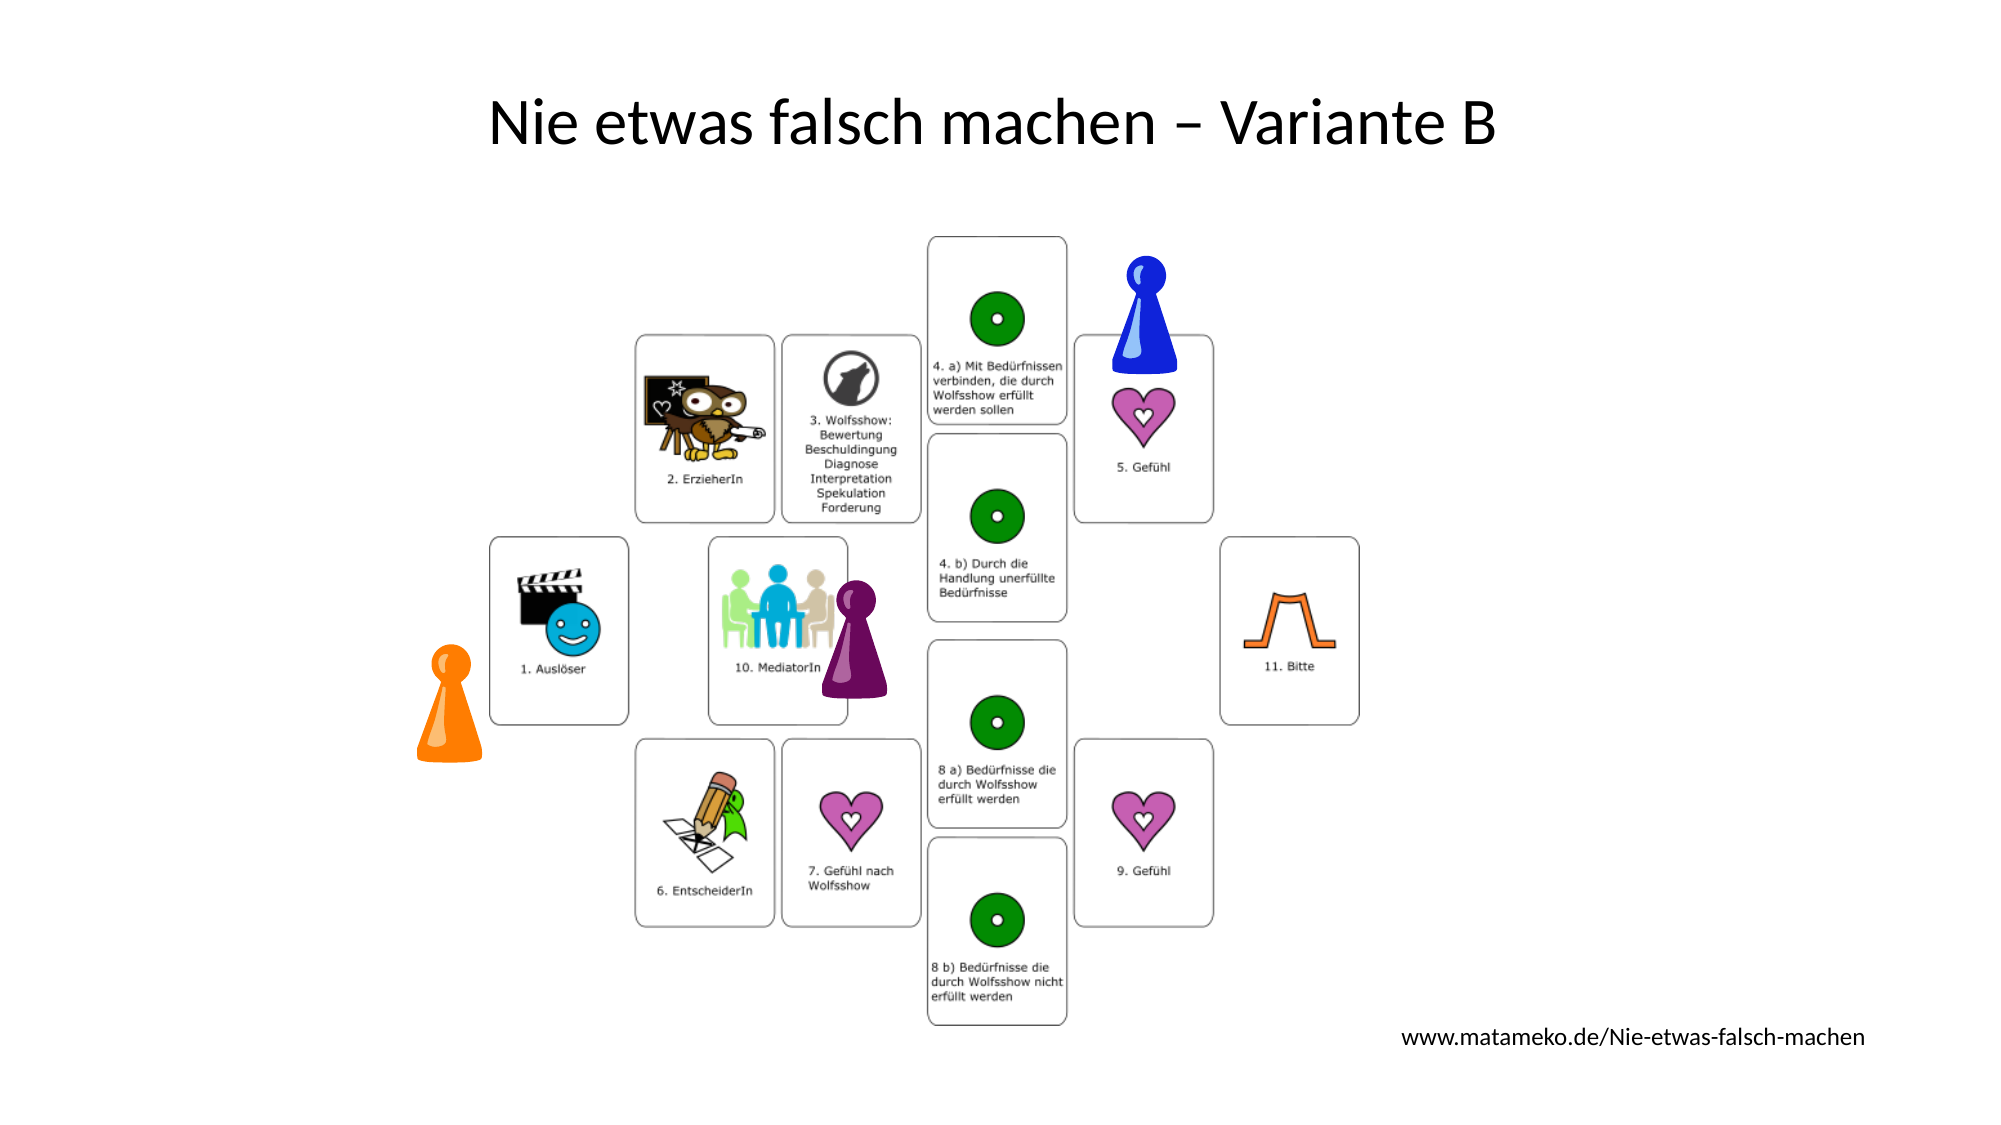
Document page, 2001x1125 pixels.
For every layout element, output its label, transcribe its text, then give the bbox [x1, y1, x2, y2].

text_box www.matameko.de/Nie-etwas-falsch-machen [1386, 1013, 1882, 1058]
text_box [417, 644, 483, 763]
picture [489, 236, 1360, 1026]
text_box [822, 580, 888, 699]
text_box Nie etwas falsch machen – Variante B [473, 70, 1563, 167]
text_box [1112, 255, 1178, 375]
